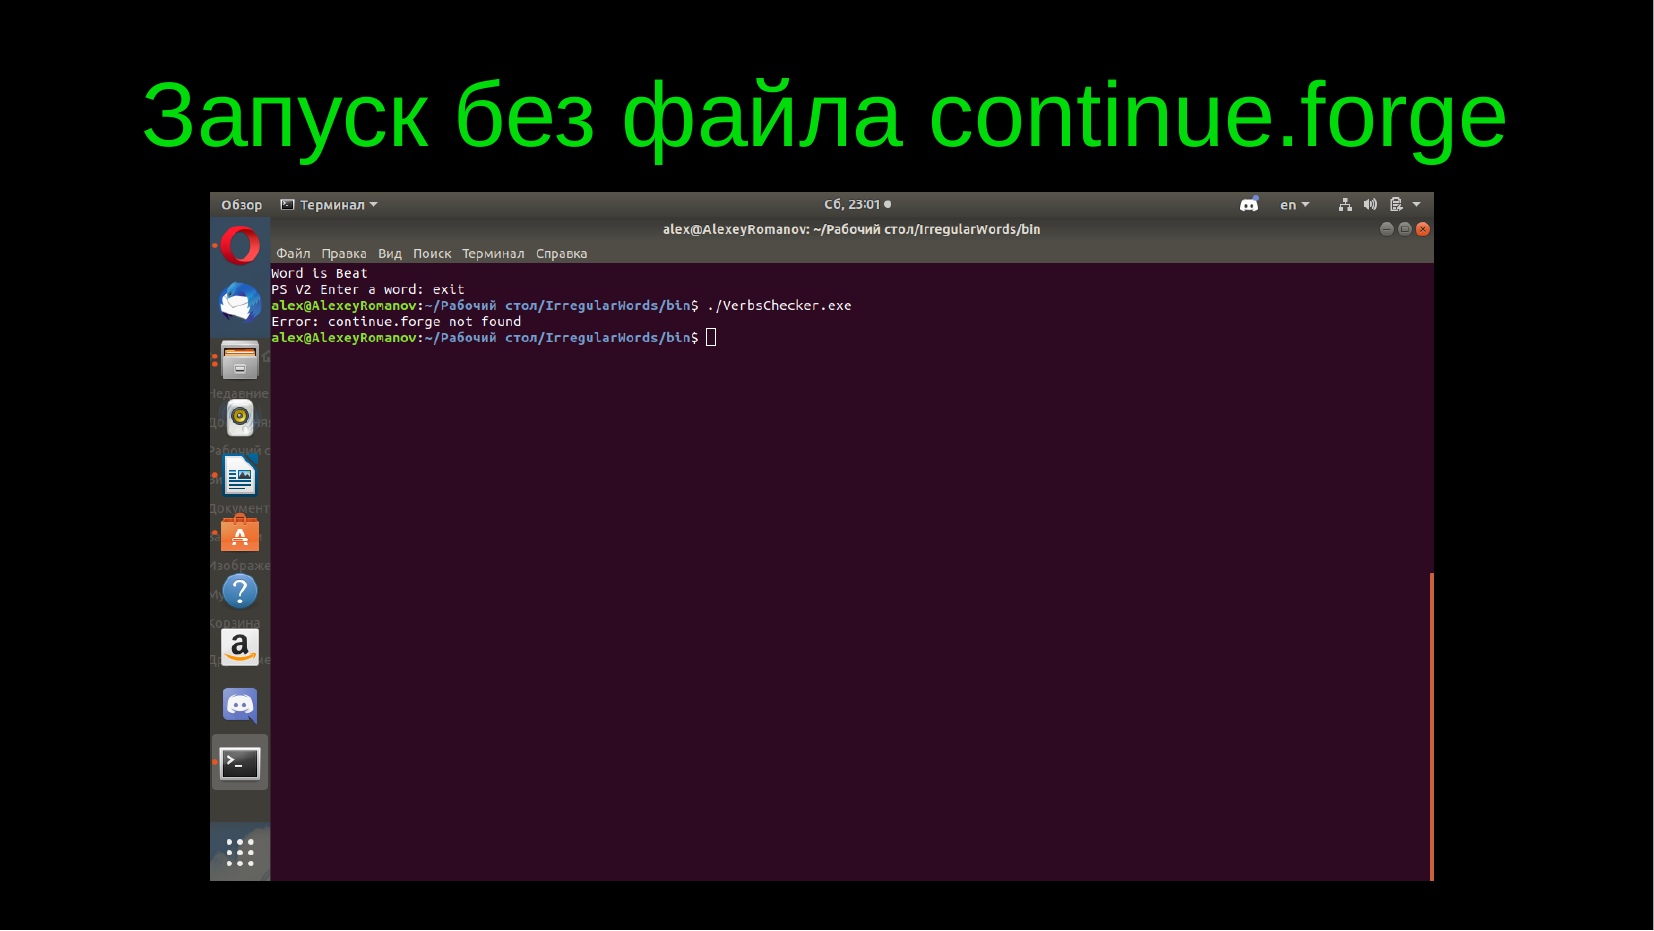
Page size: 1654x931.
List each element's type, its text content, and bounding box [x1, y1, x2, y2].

picture [210, 192, 1434, 881]
title Запуск без файла continue.forge [82, 37, 1571, 193]
